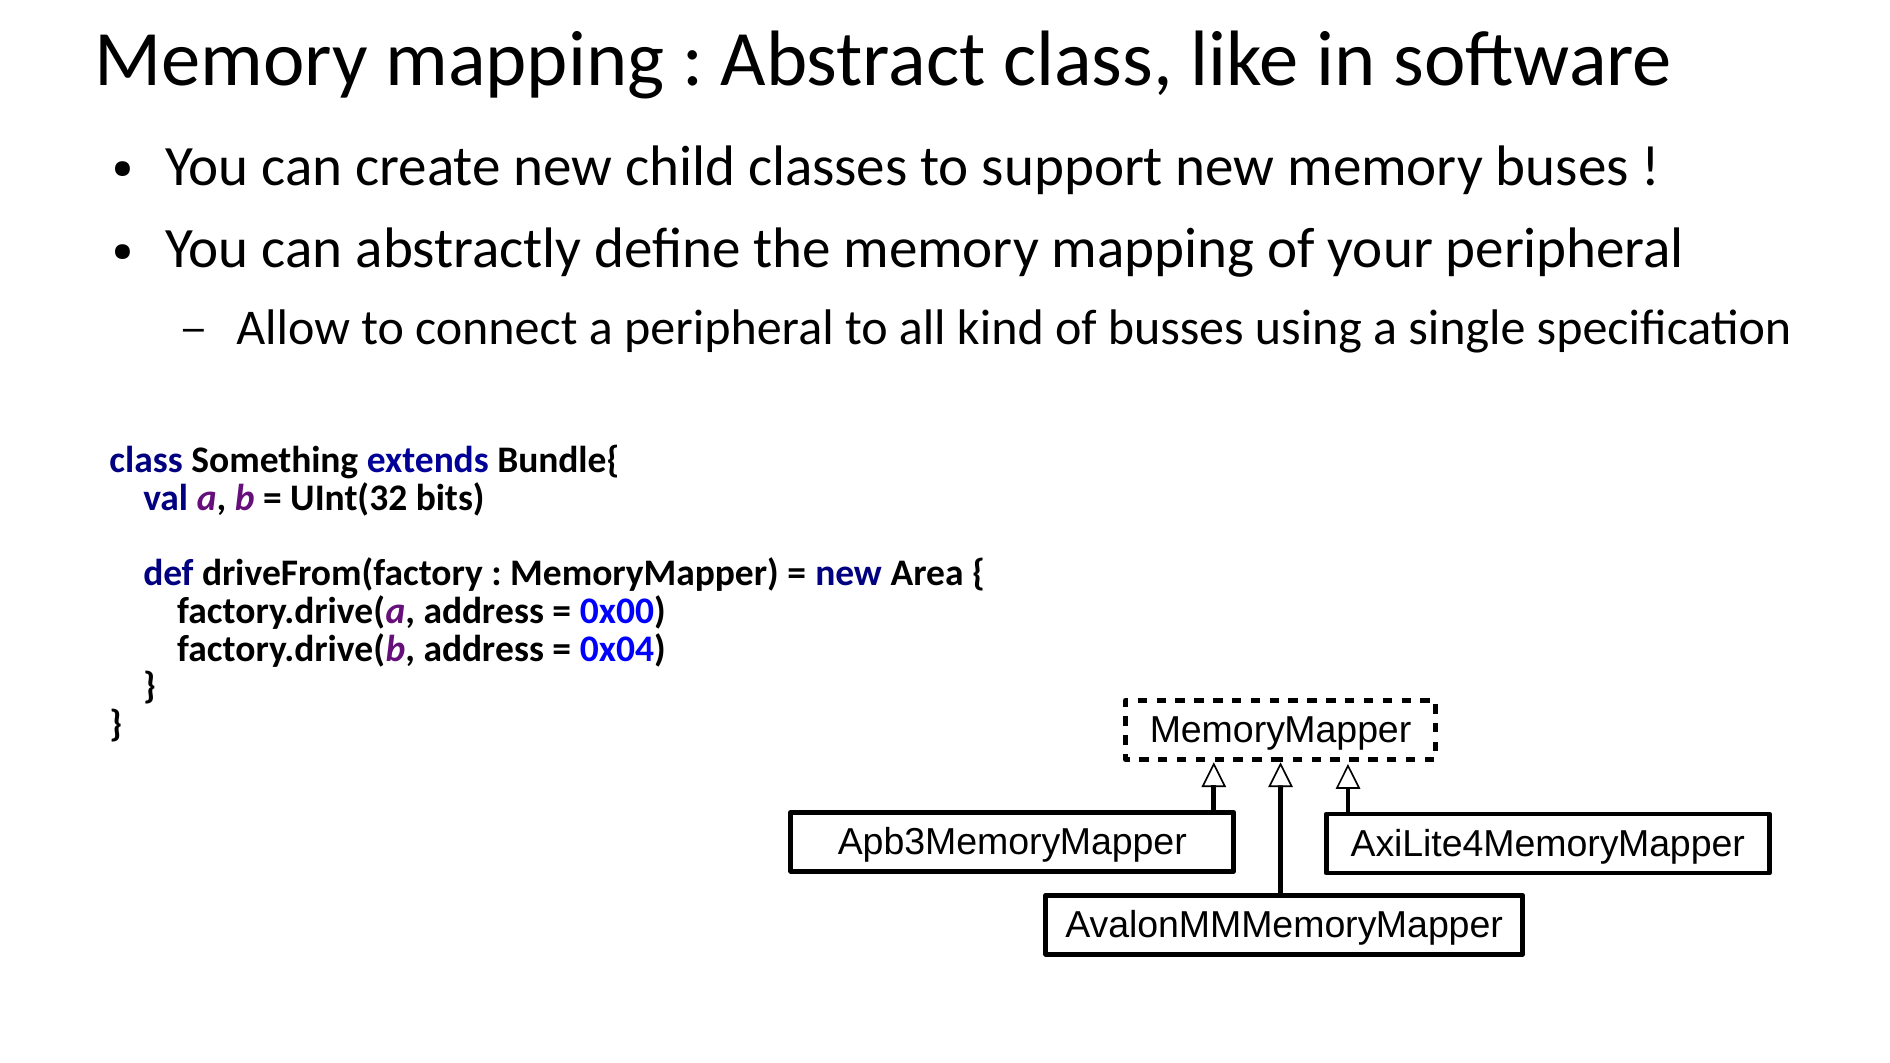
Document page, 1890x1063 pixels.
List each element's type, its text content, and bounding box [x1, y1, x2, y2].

text_box class Something extends Bundle{ val a, b = UInt(32 bits) def driveFrom(factory : MemoryMapper) = new Area { factory.drive(a, address = 0x00) factory.drive(b, address = 0x04) } } [94, 437, 1042, 857]
picture [788, 697, 1772, 957]
list You can create new child classes to support new memory buses ! You can abstractly define the memory mapping of your peripheral Allow to connect a peripheral to all kind of busses using a single specification [94, 142, 1796, 855]
title Memory mapping : Abstract class, like in software [94, 0, 1796, 142]
